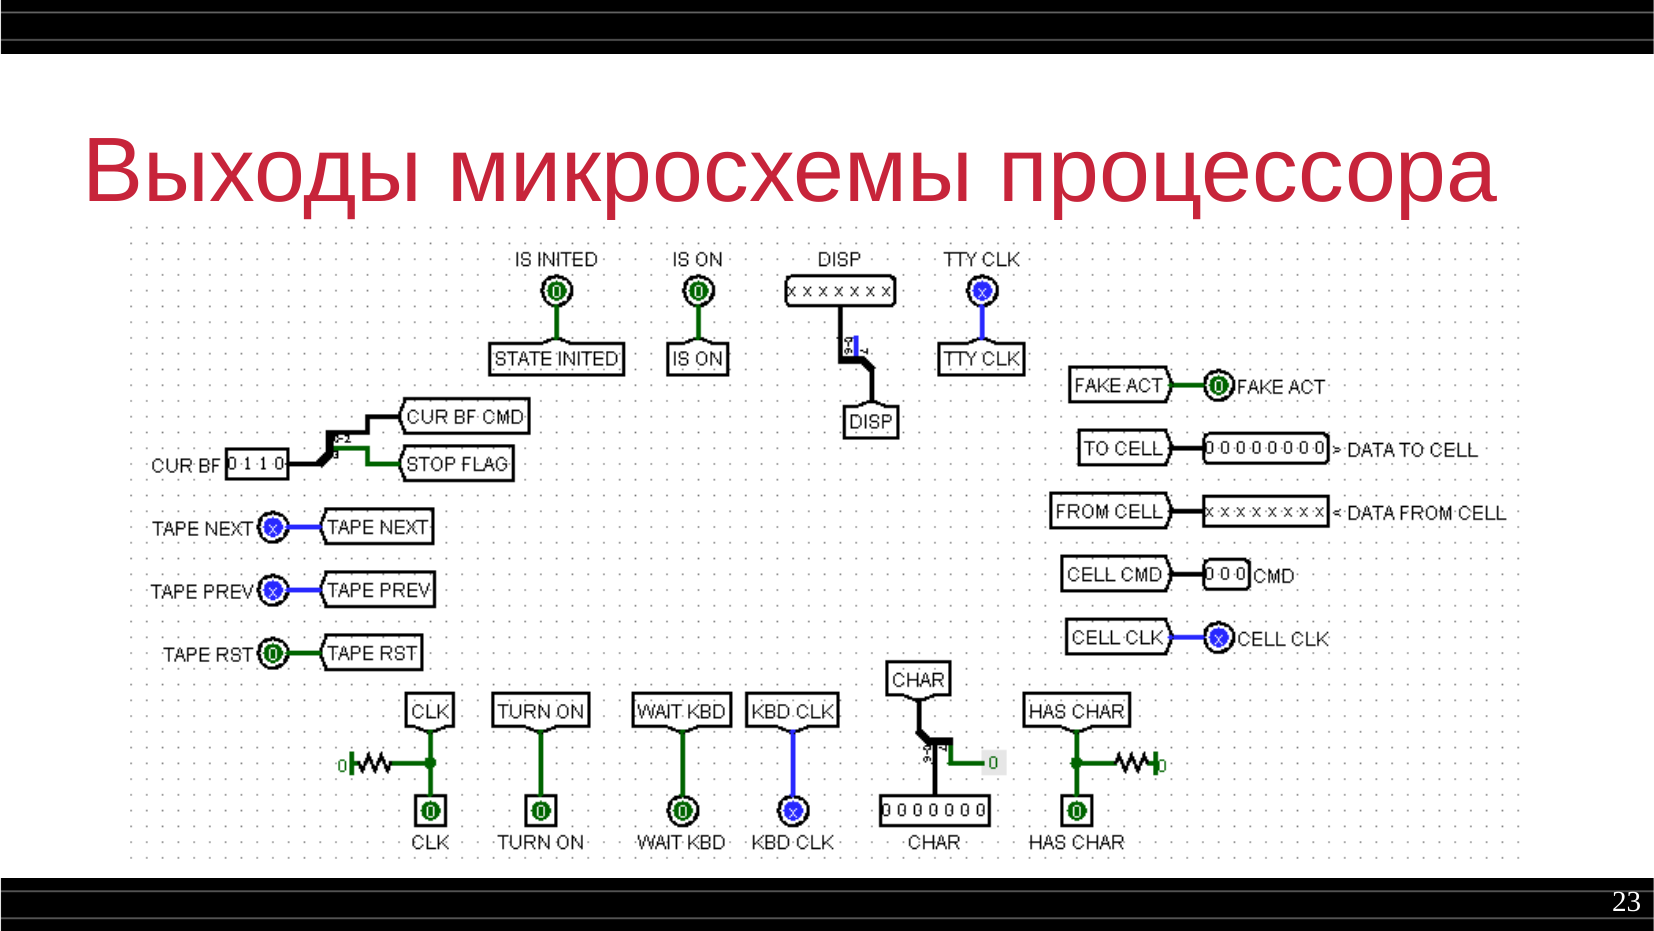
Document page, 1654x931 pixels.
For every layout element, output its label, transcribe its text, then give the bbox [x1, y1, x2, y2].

picture [129, 224, 1524, 871]
picture [0, 0, 1654, 54]
title Выходы микросхемы процессора [82, 92, 1571, 248]
picture [0, 878, 1654, 931]
